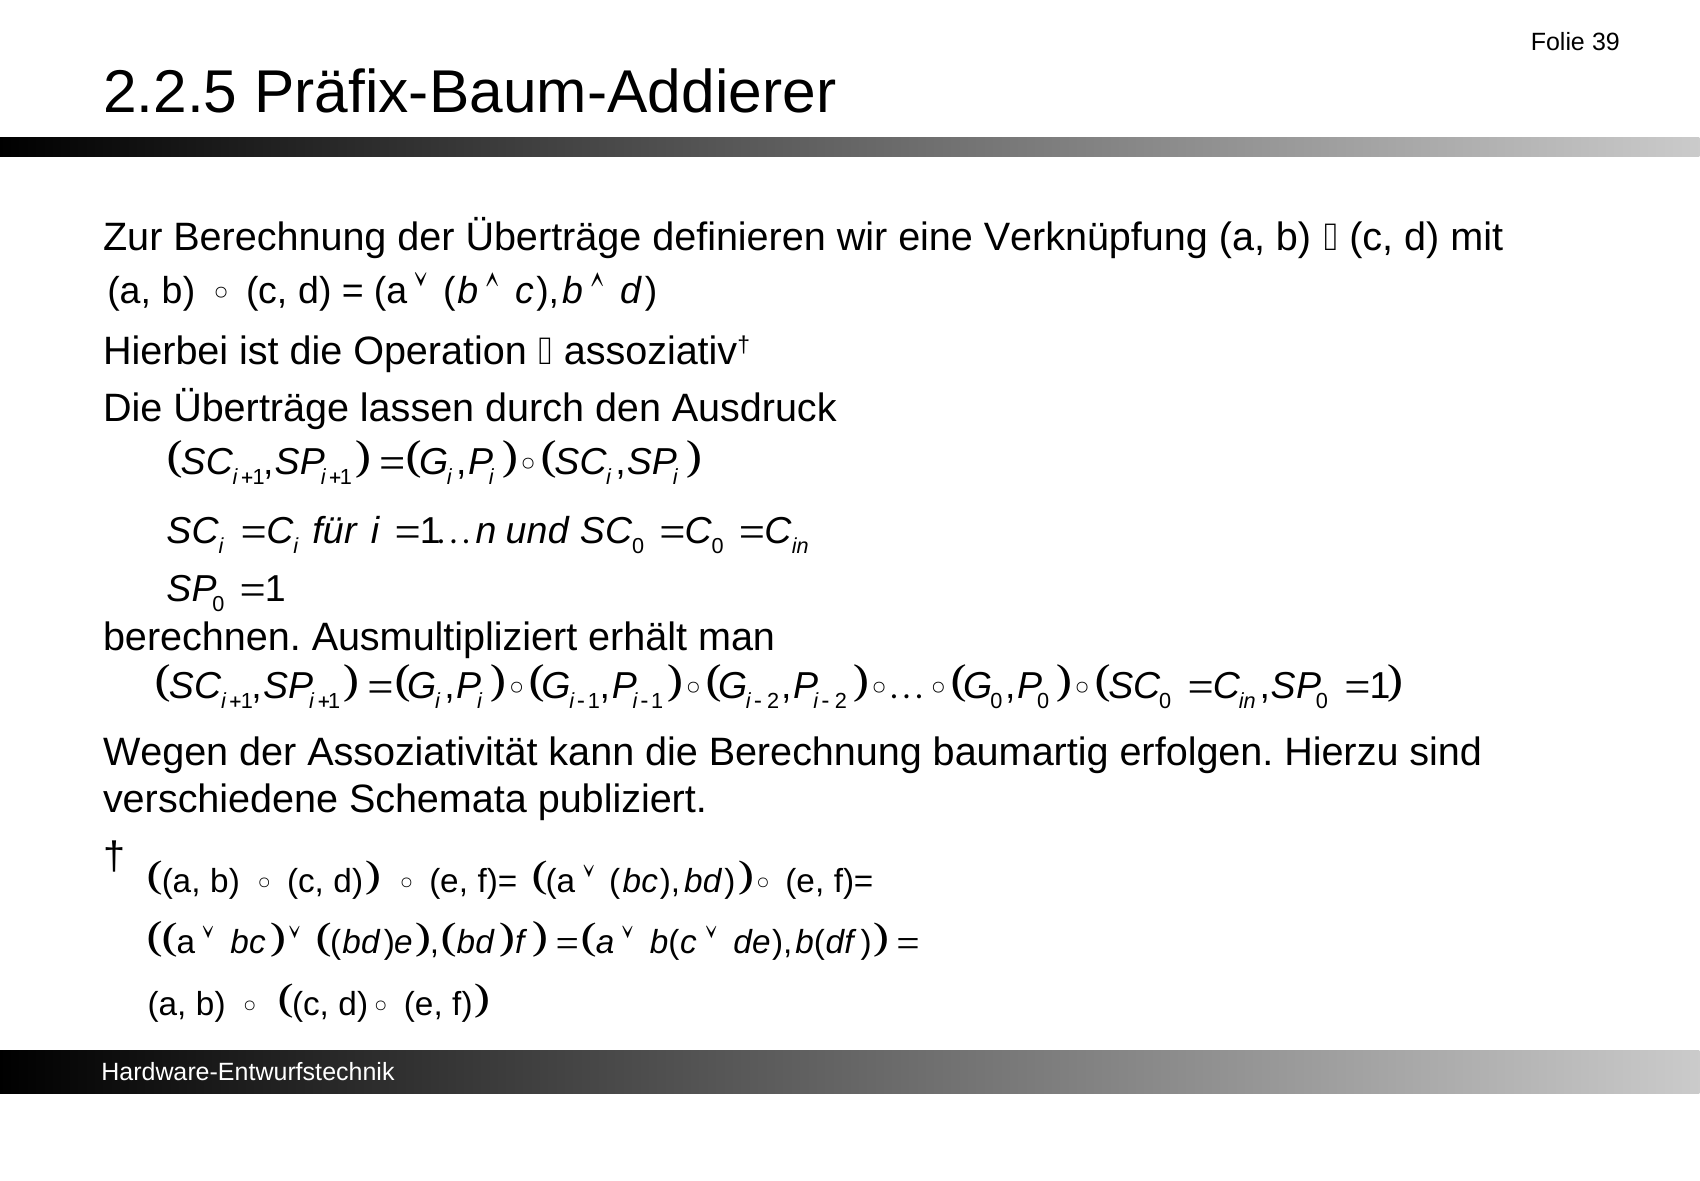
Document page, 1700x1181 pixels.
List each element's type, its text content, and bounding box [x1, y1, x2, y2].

chart [145, 858, 919, 1031]
list Zur Berechnung der Überträge definieren wir eine Verknüpfung (a, b)  (c, d) mit Hierbei ist die Operation  assoziativ† Die Überträge lassen durch den Ausdruck berechnen. Ausmultipliziert erhält man Wegen der Assoziativität kann die Berechnung baumartig erfolgen. Hierzu sind verschiedene Schemata publiziert. † [87, 202, 1613, 1022]
chart [152, 661, 1403, 718]
chart [164, 436, 703, 493]
chart [164, 507, 813, 618]
title 2.2.5 Präfix-Baum-Addierer [87, 36, 1421, 142]
chart [105, 271, 660, 366]
